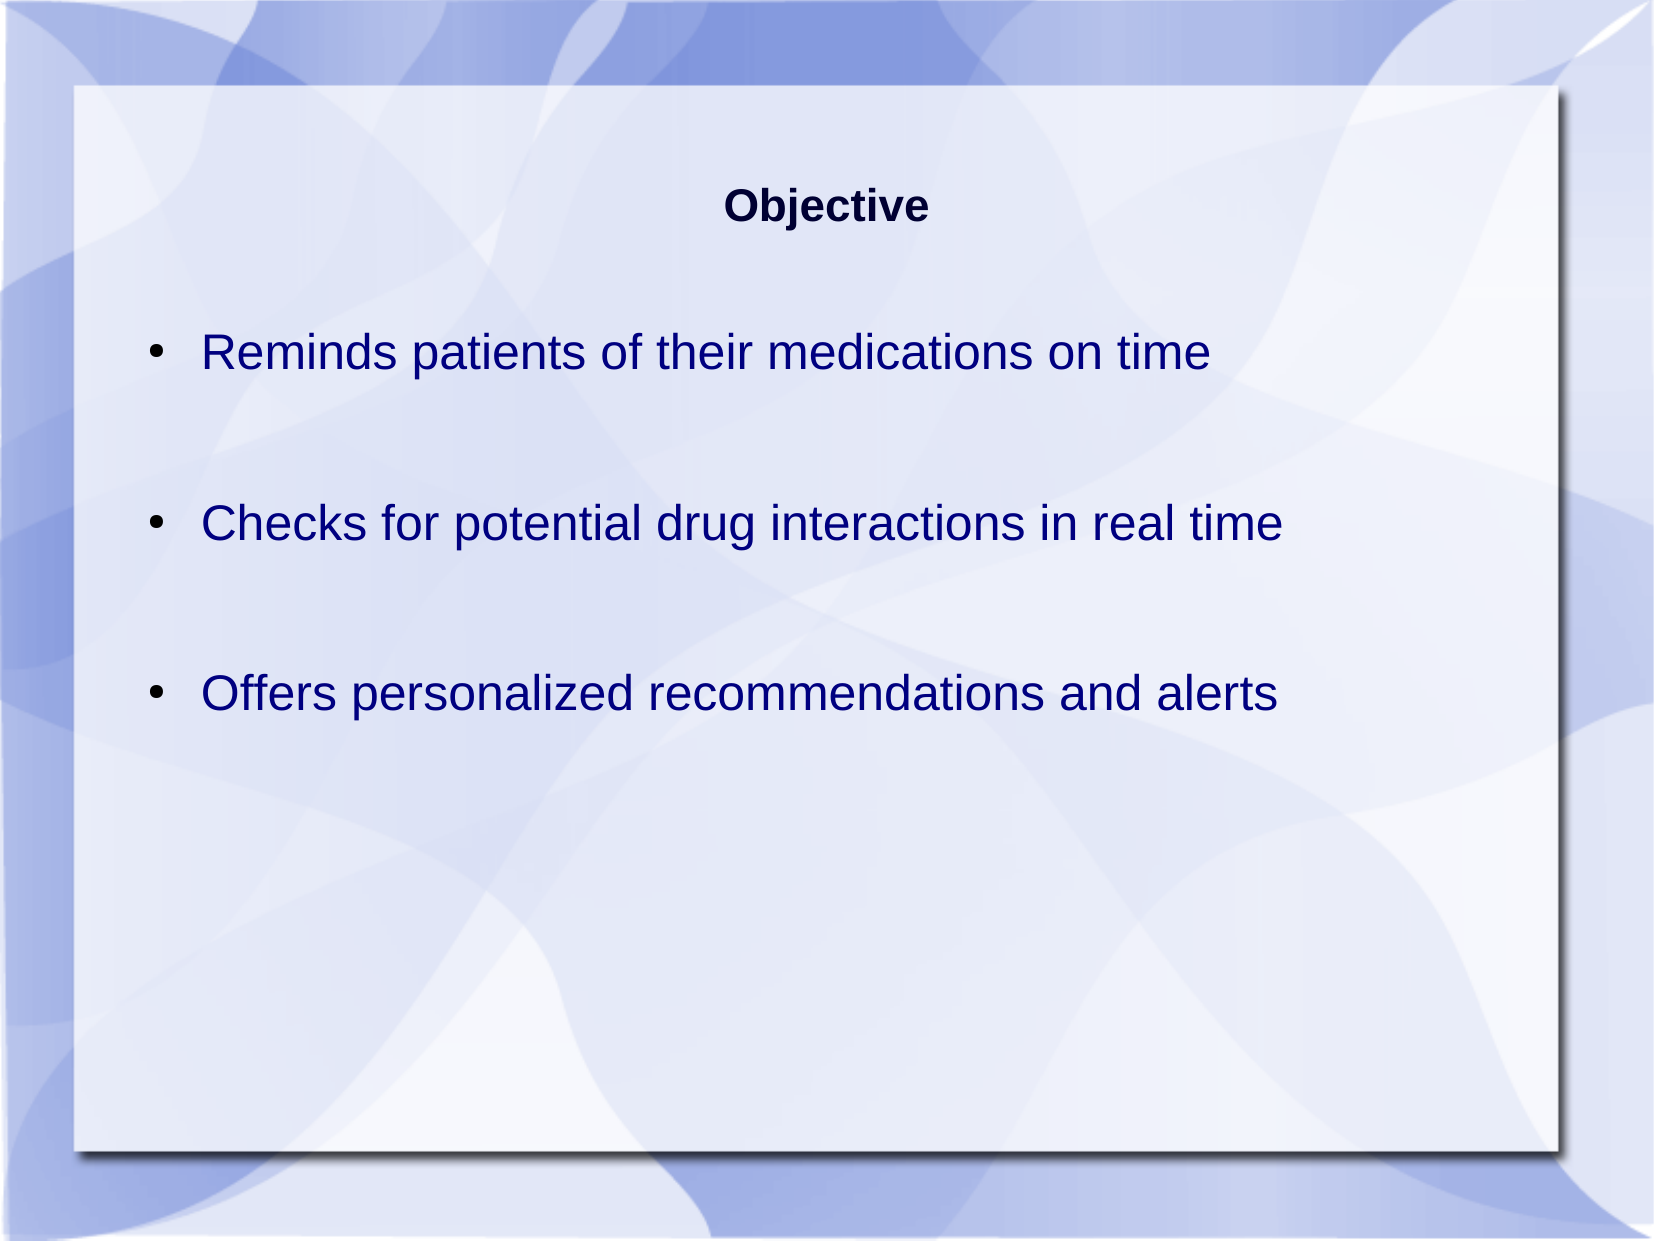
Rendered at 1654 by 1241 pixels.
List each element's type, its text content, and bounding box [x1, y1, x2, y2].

list Reminds patients of their medications on time Checks for potential drug interactions in real time Offers personalized recommendations and alerts [129, 324, 1489, 975]
picture [0, 0, 1654, 1241]
title Objective [82, 102, 1571, 310]
